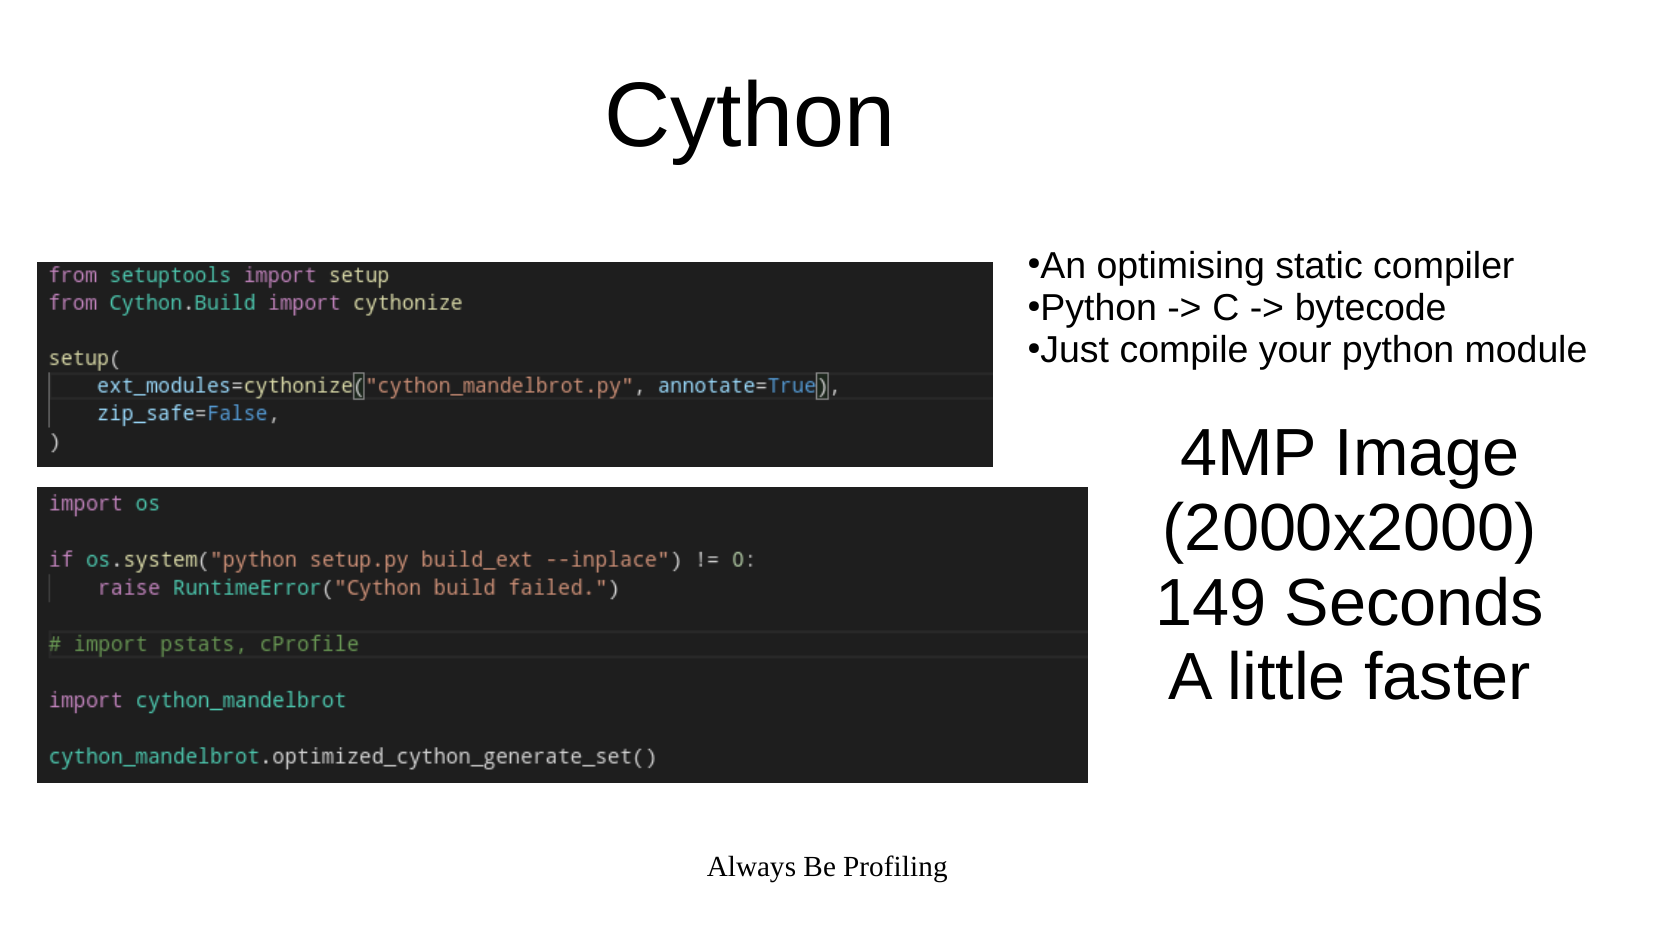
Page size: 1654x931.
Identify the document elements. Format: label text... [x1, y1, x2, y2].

title Cython [412, 32, 1088, 188]
picture [37, 487, 1088, 783]
text_box Always Be Profiling [565, 847, 1090, 912]
picture [37, 262, 993, 467]
text_box 4MP Image (2000x2000) 149 Seconds A little faster [1050, 407, 1651, 733]
text_box An optimising static compiler Python -> C -> bytecode Just compile your python module [1012, 236, 1654, 383]
